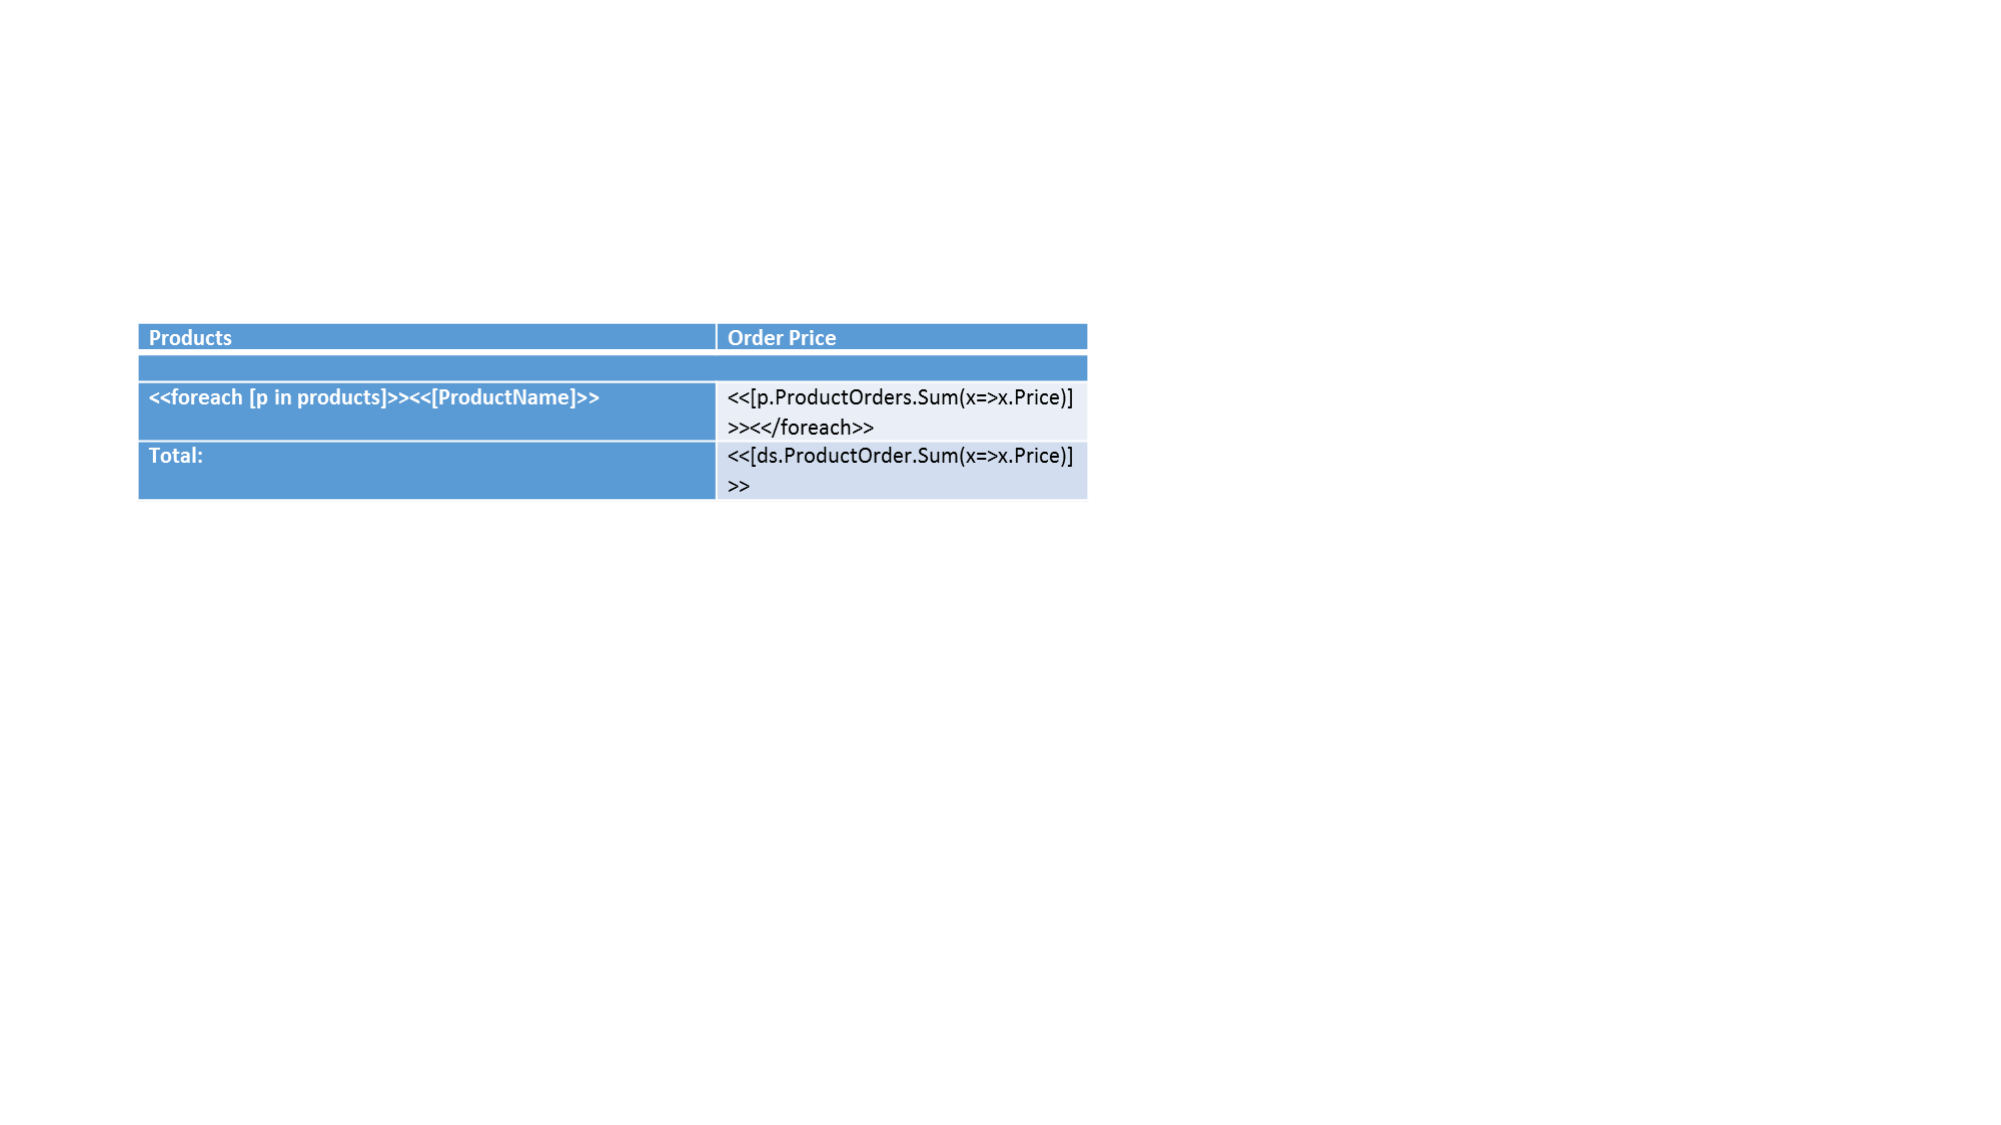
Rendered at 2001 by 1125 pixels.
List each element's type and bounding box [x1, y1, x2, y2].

picture [137, 316, 1089, 515]
